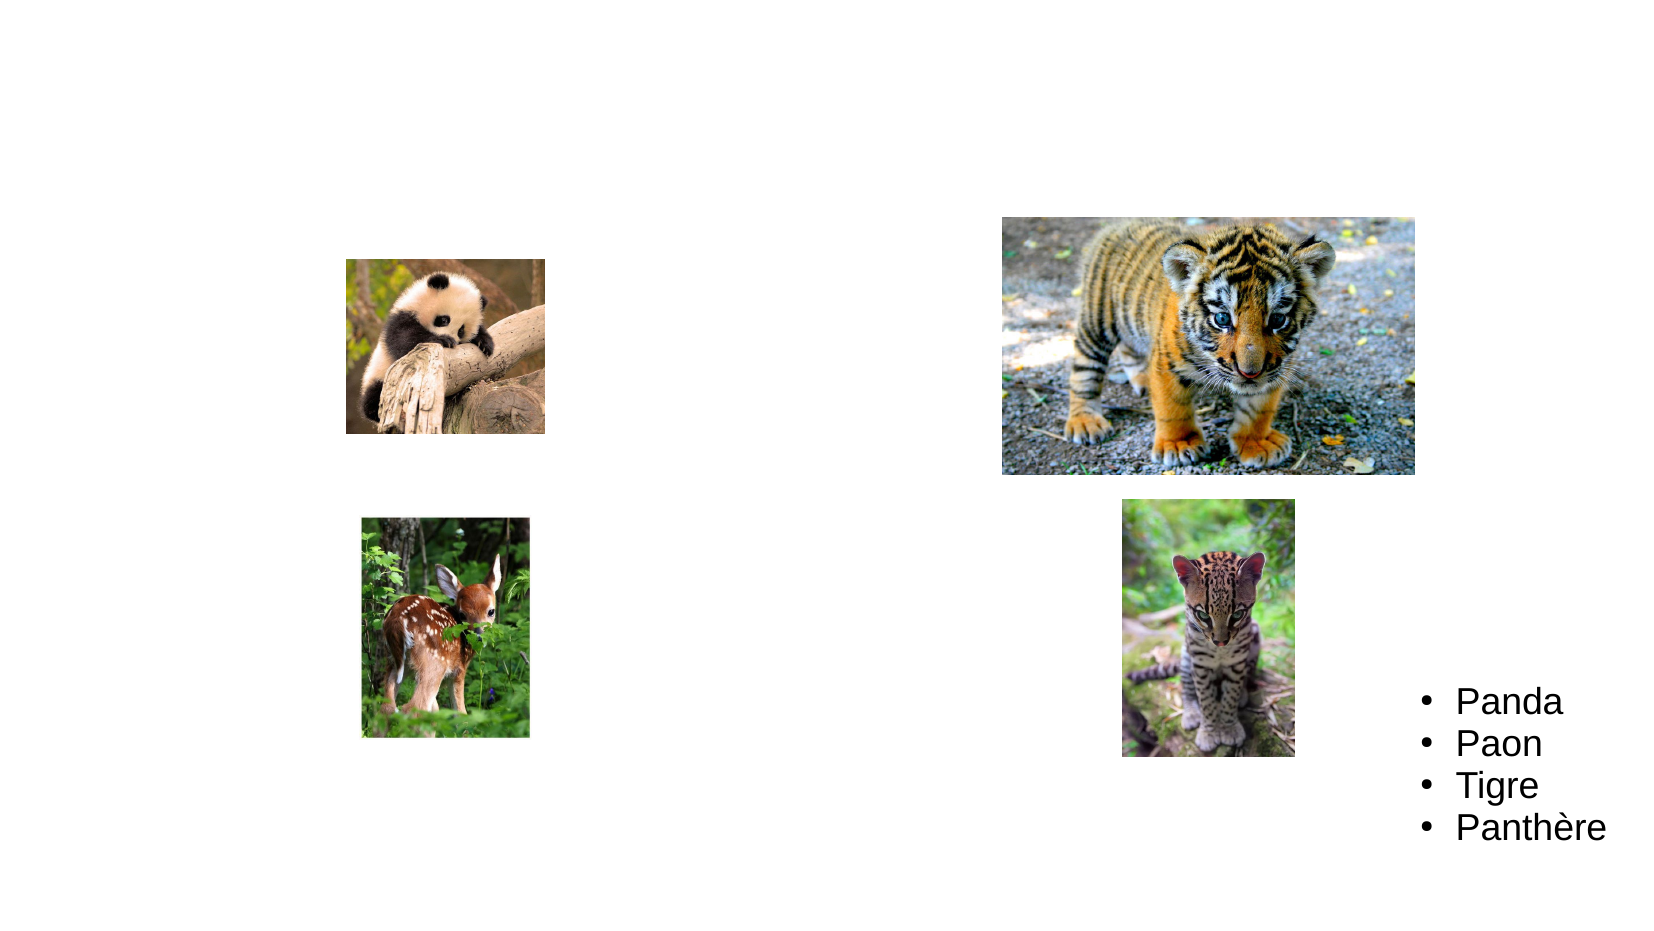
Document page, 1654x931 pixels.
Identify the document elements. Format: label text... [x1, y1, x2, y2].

text_box Panda Paon Tigre Panthère [1405, 673, 1642, 857]
picture [346, 259, 545, 434]
picture [359, 515, 532, 741]
picture [1122, 499, 1295, 757]
picture [1002, 217, 1415, 475]
